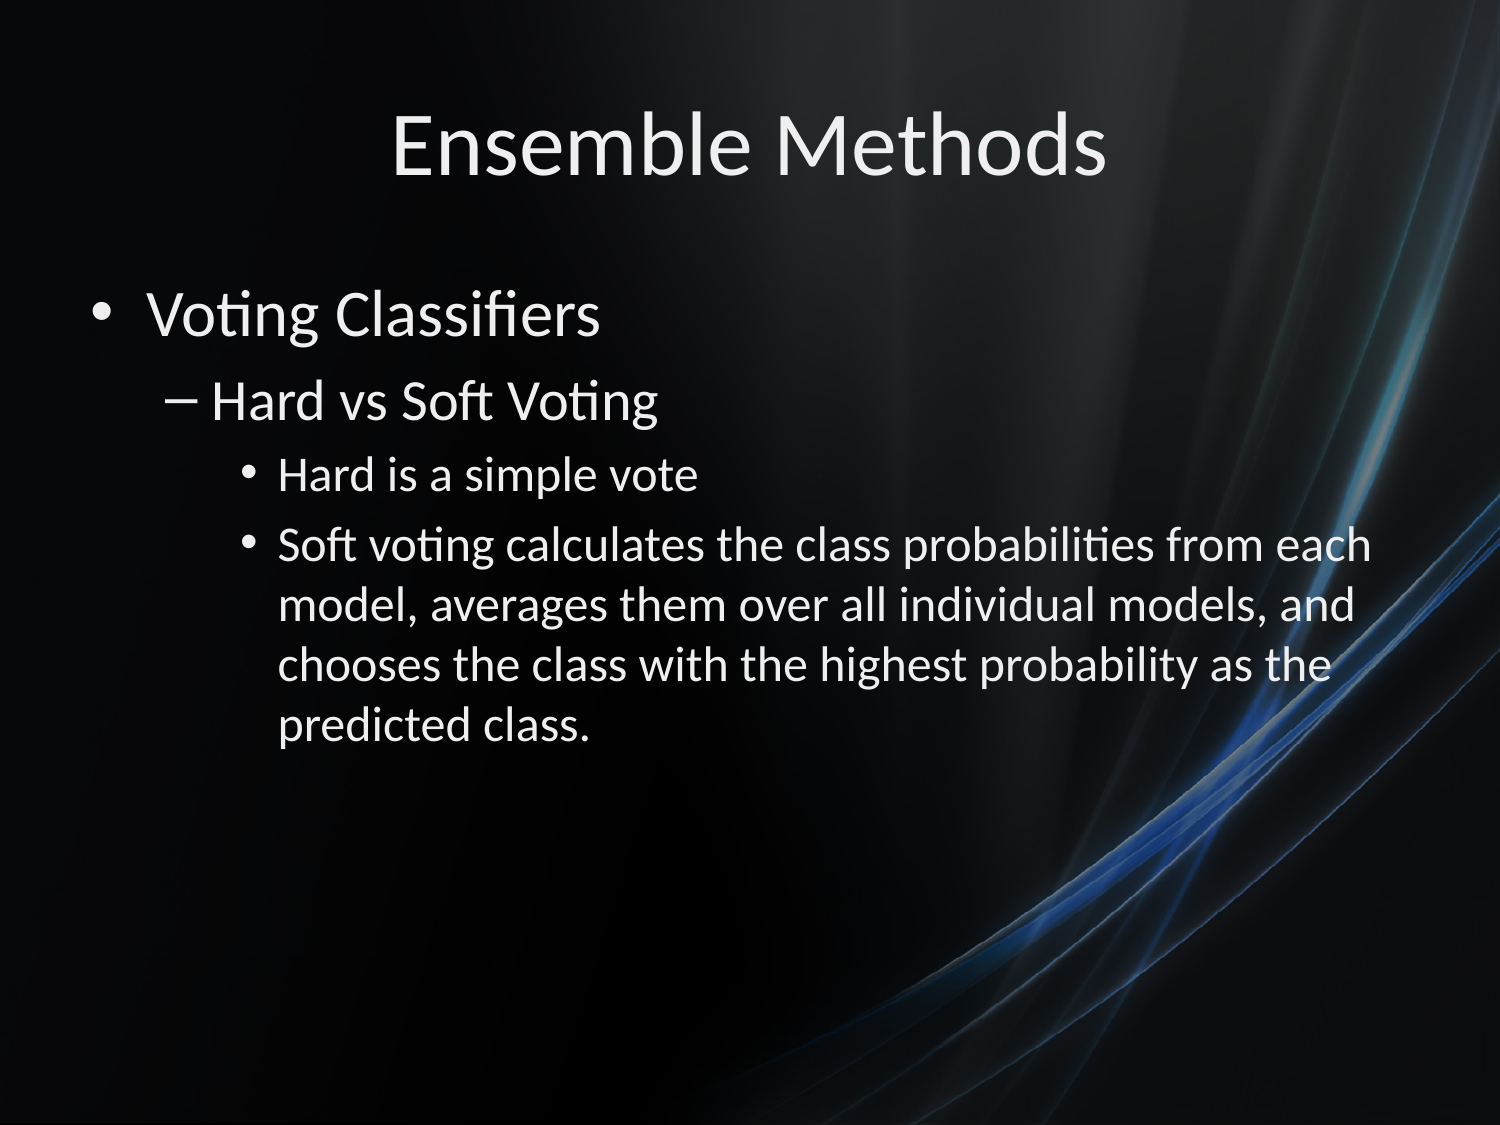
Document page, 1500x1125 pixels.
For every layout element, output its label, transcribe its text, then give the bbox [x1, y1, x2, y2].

picture [0, 0, 1500, 1125]
list Voting Classifiers Hard vs Soft Voting Hard is a simple vote Soft voting calculates the class probabilities from each model, averages them over all individual models, and chooses the class with the highest probability as the predicted class. [75, 262, 1425, 1005]
title Ensemble Methods [75, 45, 1425, 233]
